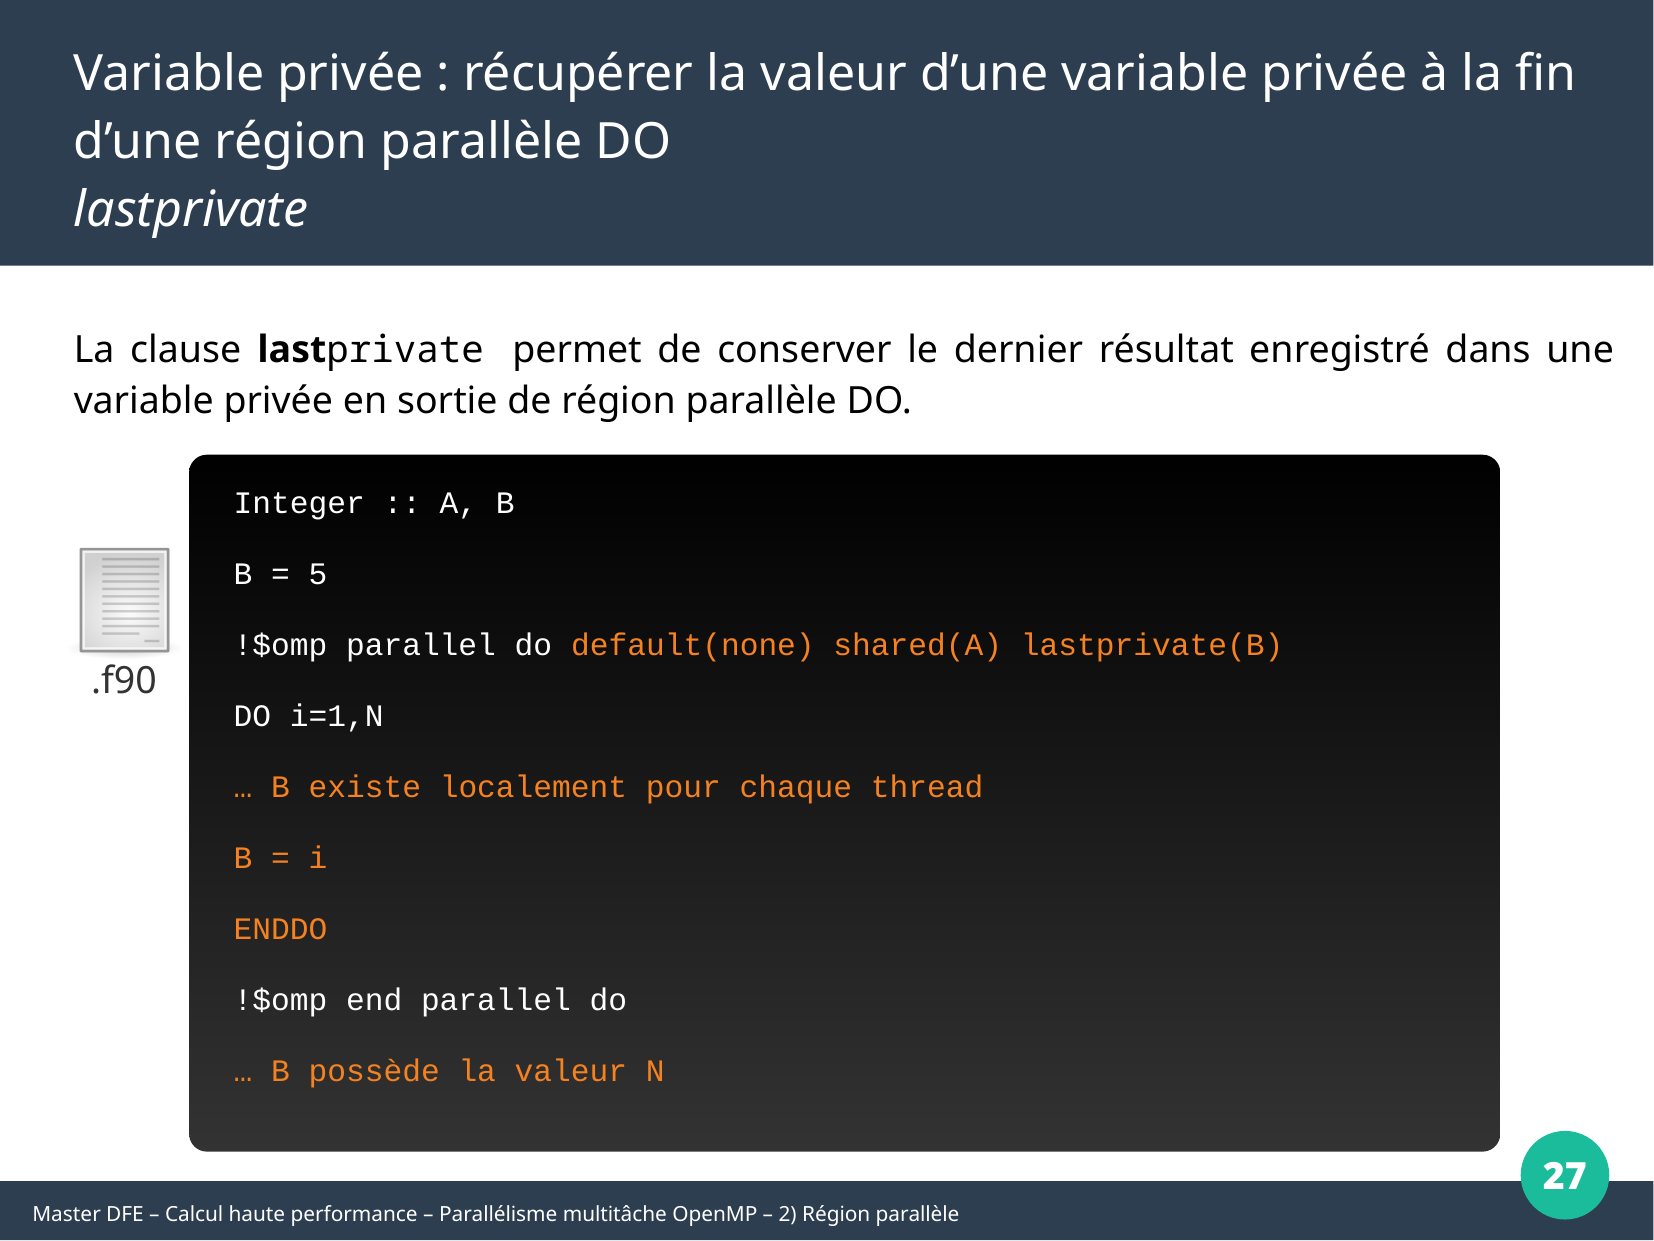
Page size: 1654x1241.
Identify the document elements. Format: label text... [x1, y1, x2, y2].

text_box Master DFE – Calcul haute performance – Parallélisme multitâche OpenMP – 2) Région parallèle [17, 1191, 1436, 1235]
text_box [189, 454, 1501, 1152]
text_box .f90 [47, 646, 201, 712]
picture [65, 543, 184, 646]
text_box Variable privée : récupérer la valeur d’une variable privée à la fin d’une région parallèle DO lastprivate [59, 29, 1654, 247]
text_box Integer :: A, B B = 5 !$omp parallel do default(none) shared(A) lastprivate(B) DO i=1,N … B existe localement pour chaque thread B = i ENDDO !$omp end parallel do … B possède la valeur N [218, 480, 1489, 1099]
text_box La clause lastprivate permet de conserver le dernier résultat enregistré dans une variable privée en sortie de région parallèle DO. [59, 314, 1630, 533]
